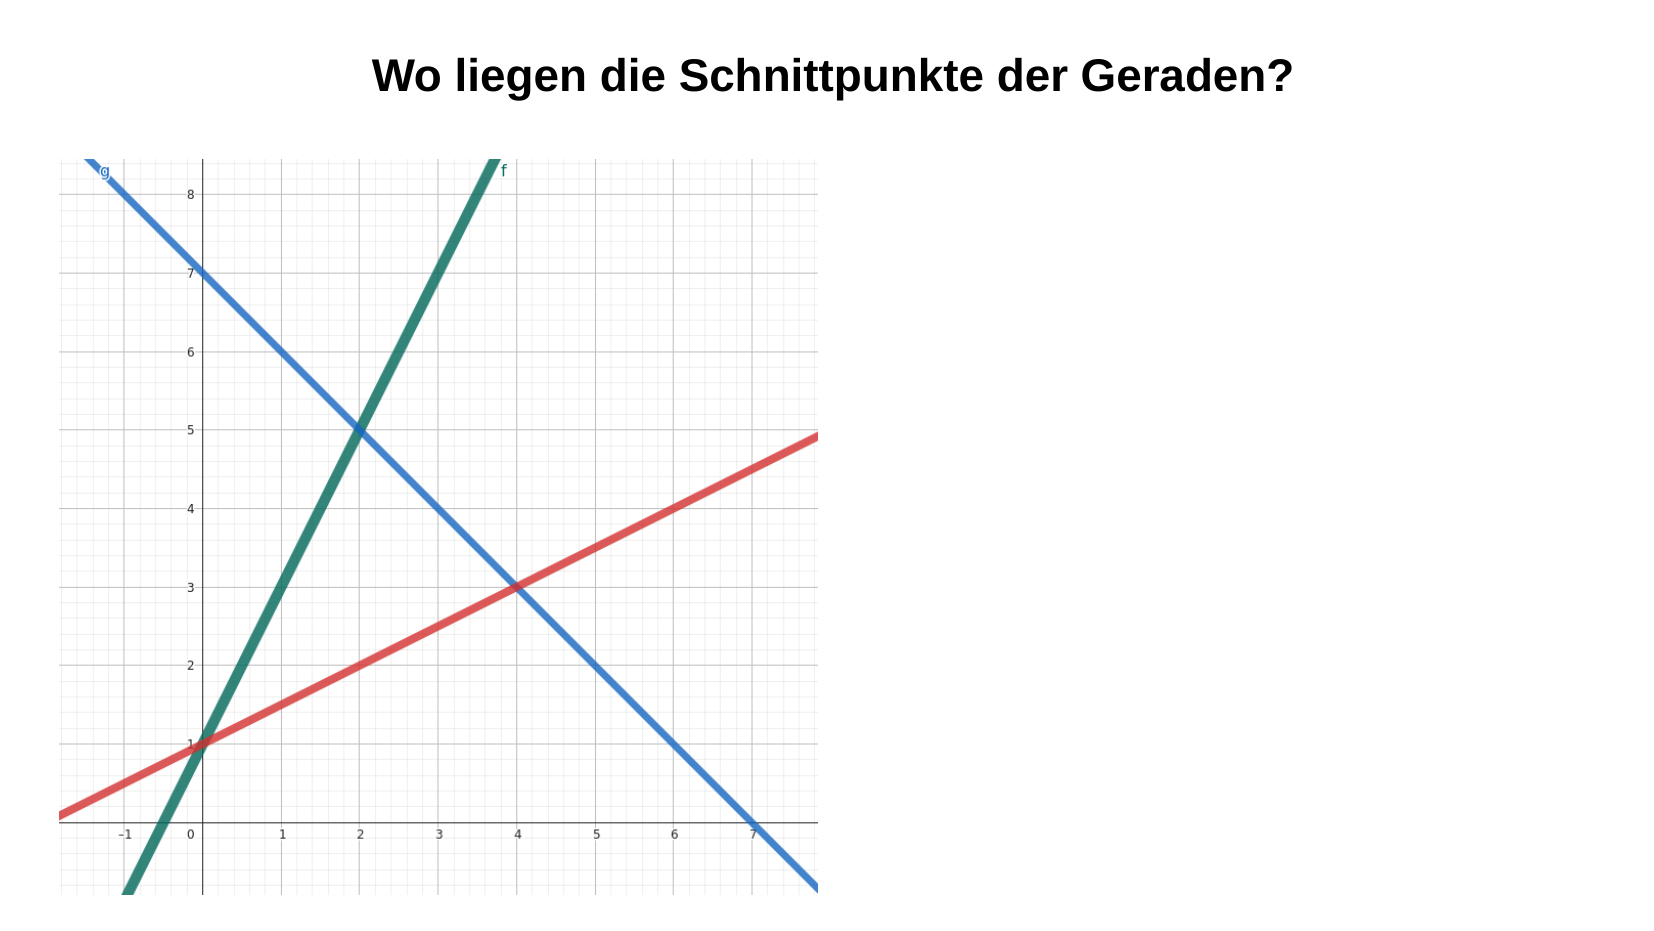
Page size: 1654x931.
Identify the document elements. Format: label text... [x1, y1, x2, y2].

subtitle Wo liegen die Schnittpunkte der Geraden? [89, 17, 1578, 135]
picture [59, 159, 818, 895]
